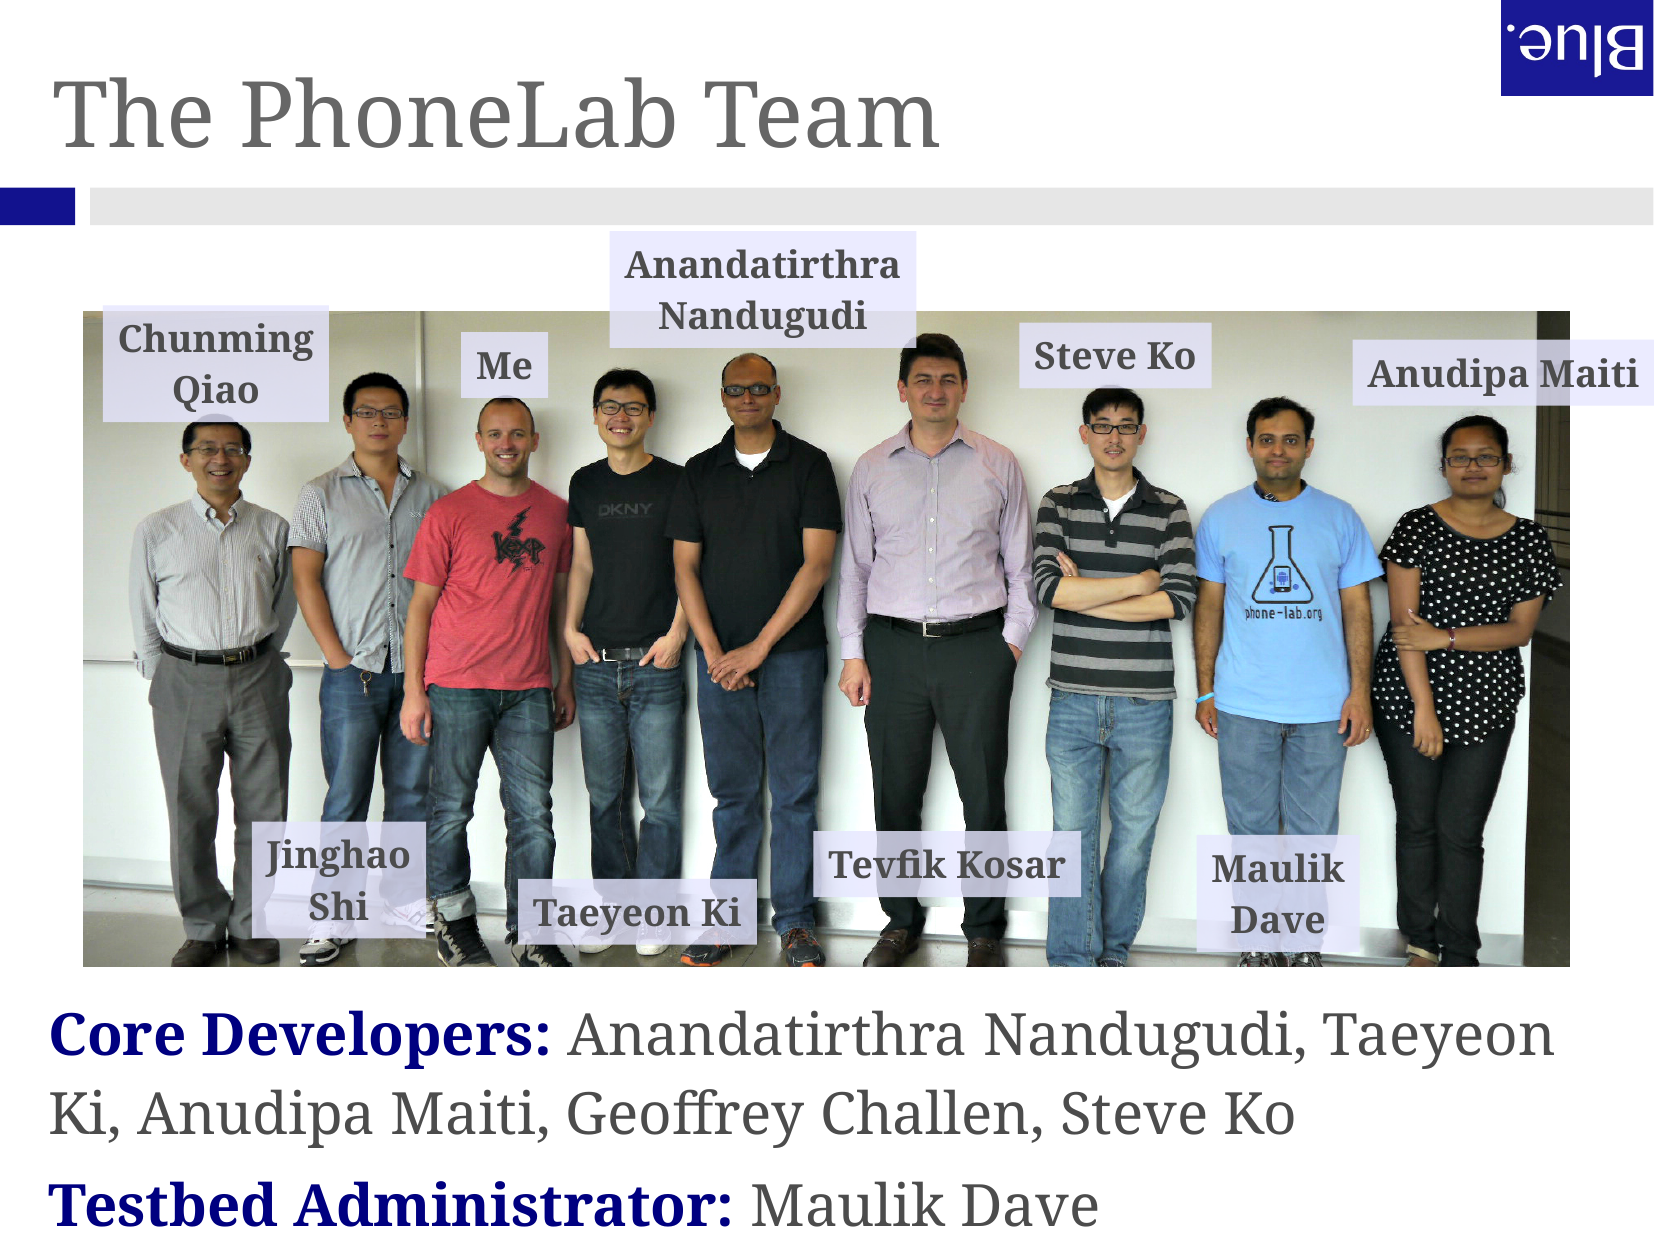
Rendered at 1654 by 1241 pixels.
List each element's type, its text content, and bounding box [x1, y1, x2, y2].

title The PhoneLab Team [37, 37, 1613, 188]
text_box Tevfik Kosar [813, 831, 1059, 888]
text_box Jinghao Shi [251, 821, 415, 919]
picture [83, 311, 1570, 967]
text_box Me [461, 332, 548, 389]
text_box Anandatirthra Nandugudi [609, 231, 884, 329]
text_box Taeyeon Ki [518, 878, 741, 935]
picture [1501, 0, 1654, 96]
text_box Maulik Dave [1196, 834, 1354, 933]
text_box Core Developers: Anandatirthra Nandugudi, Taeyeon Ki, Anudipa Maiti, Geoffrey Challen, Steve Ko Testbed Administrator: Maulik Dave [33, 985, 1621, 1221]
text_box Anudipa Maiti [1352, 339, 1638, 396]
text_box Chunming Qiao [102, 305, 319, 403]
text_box Steve Ko [1019, 322, 1203, 379]
